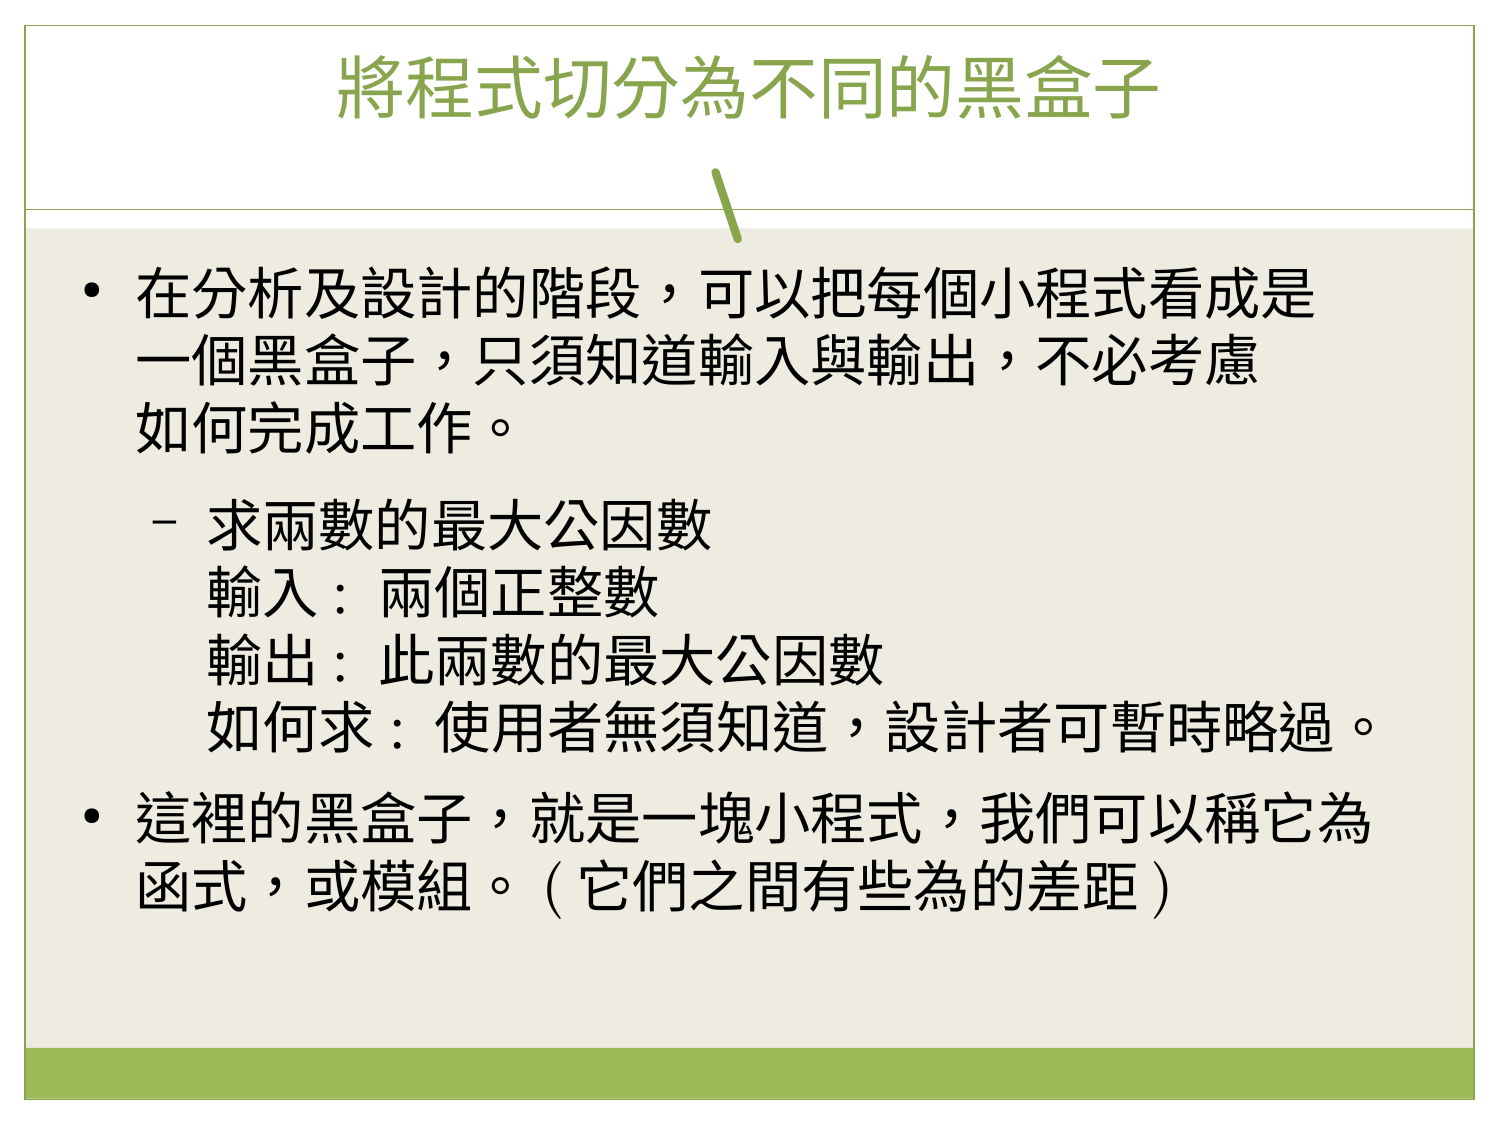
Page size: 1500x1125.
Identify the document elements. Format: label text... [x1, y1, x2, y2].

list 在分析及設計的階段，可以把每個小程式看成是 一個黑盒子，只須知道輸入與輸出，不必考慮 如何完成工作。 求兩數的最大公因數 輸入: 兩個正整數 輸出: 此兩數的最大公因數 如何求: 使用者無須知道，設計者可暫時略過。 這裡的黑盒子，就是一塊小程式，我們可以稱它為 函式，或模組。(它們之間有些為的差距) [49, 250, 1445, 1047]
title 將程式切分為不同的黑盒子 [49, 37, 1450, 162]
